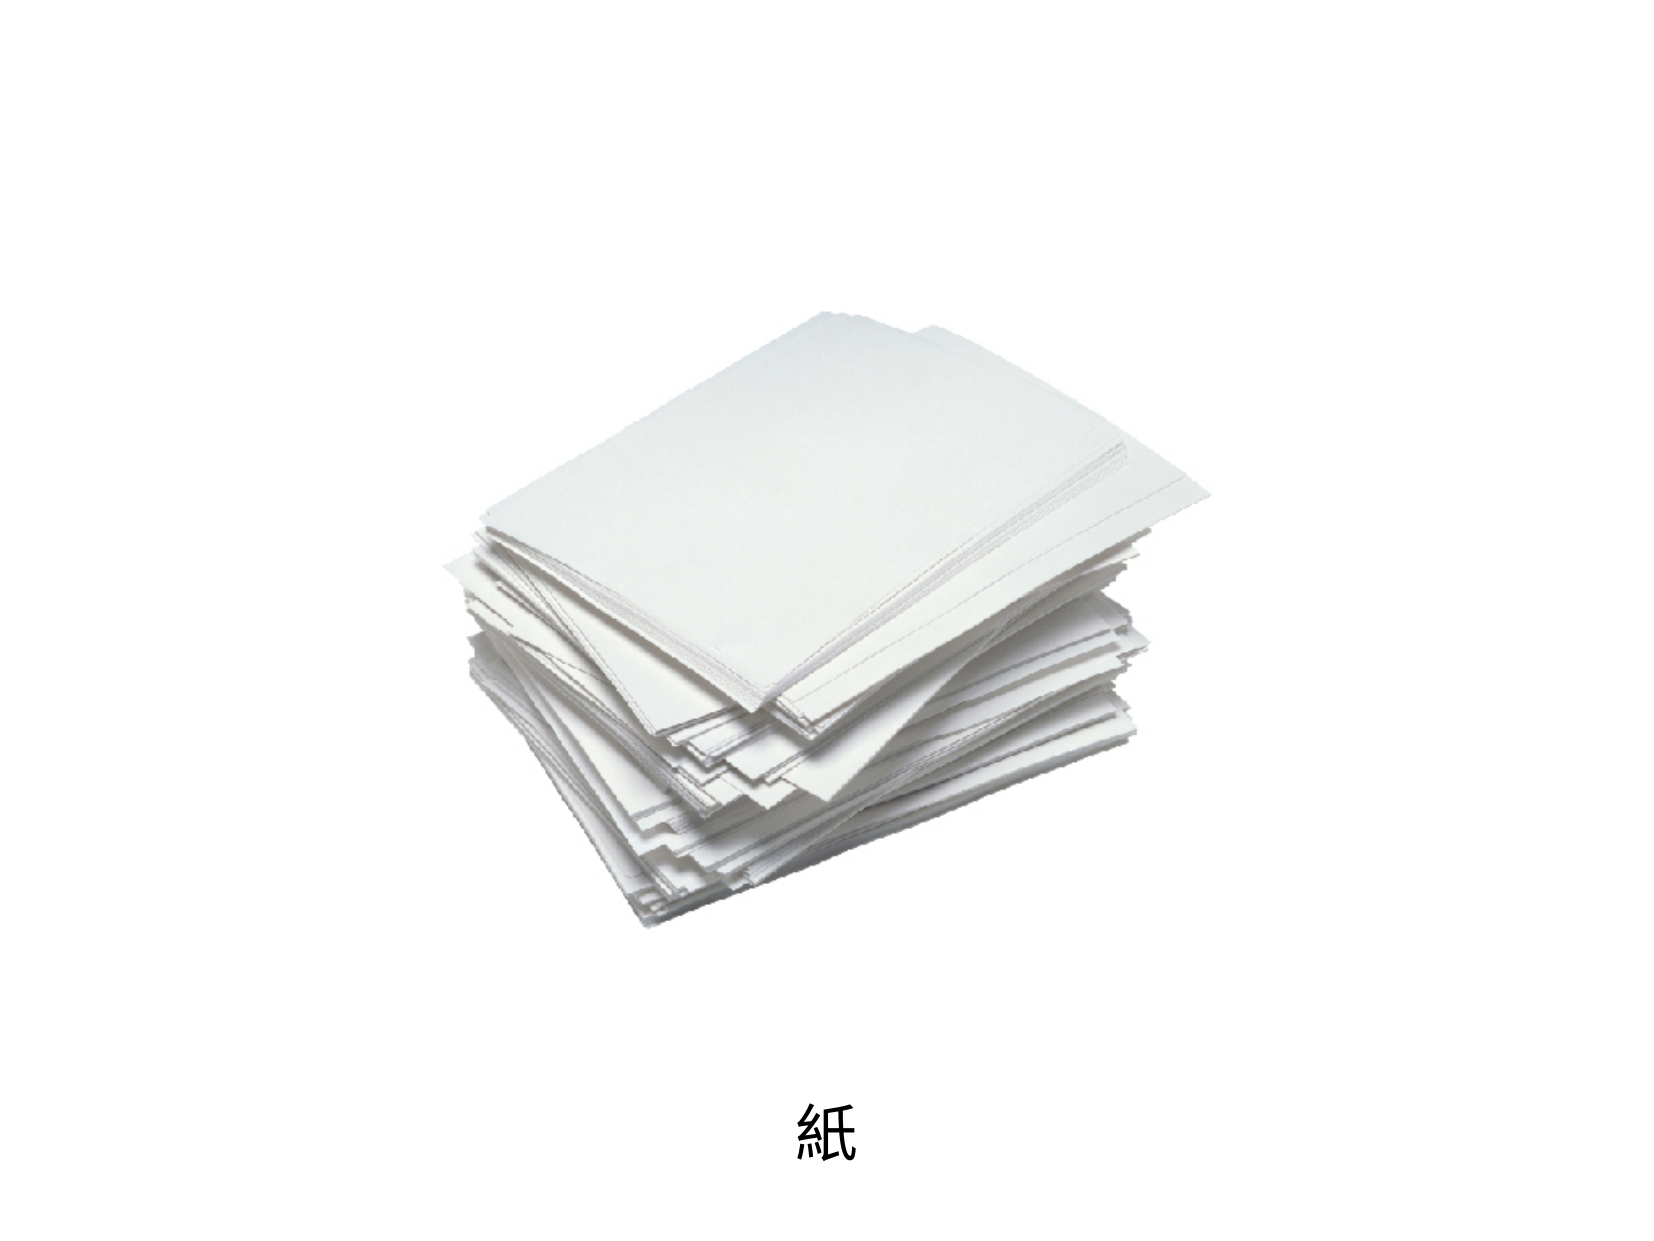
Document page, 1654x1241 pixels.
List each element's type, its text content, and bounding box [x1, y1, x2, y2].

picture [0, 0, 1654, 1241]
title 紙 [82, 1025, 1571, 1233]
